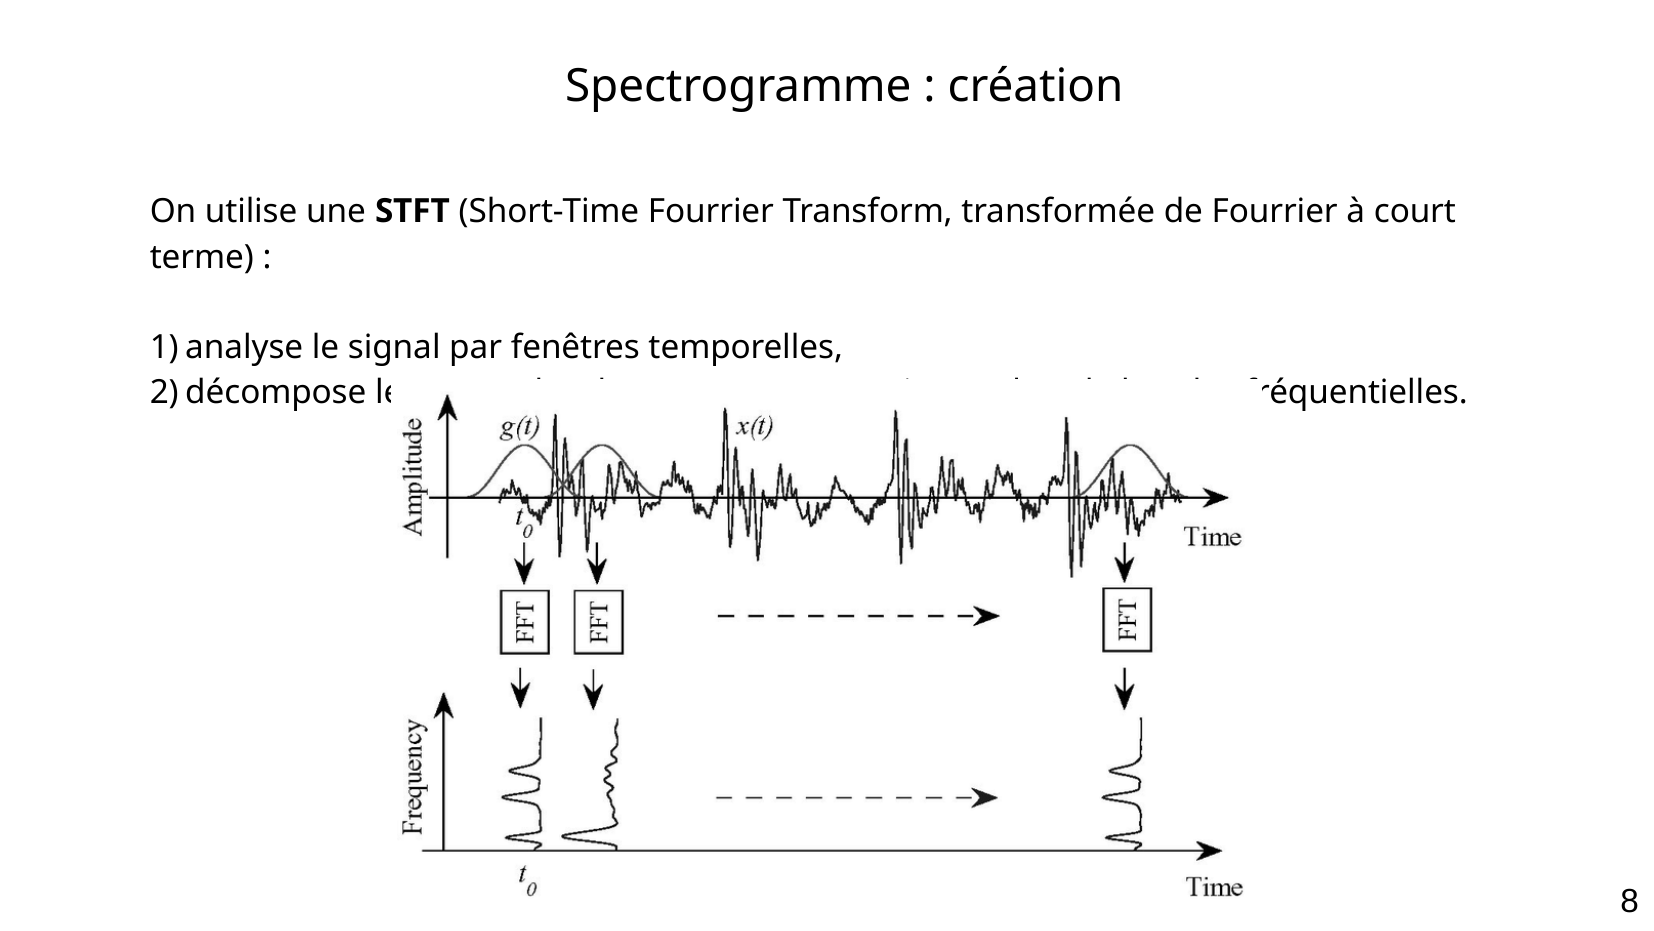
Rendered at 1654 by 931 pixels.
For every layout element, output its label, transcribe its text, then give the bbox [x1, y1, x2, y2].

text_box <number> [1024, 874, 1654, 931]
text_box On utilise une STFT (Short-Time Fourrier Transform, transformée de Fourrier à court terme) : analyse le signal par fenêtres temporelles, décompose le spectre localement sur un certain nombre de bandes fréquentielles. [135, 180, 1561, 422]
text_box Spectrogramme : création [242, 45, 1411, 136]
picture [391, 379, 1262, 906]
